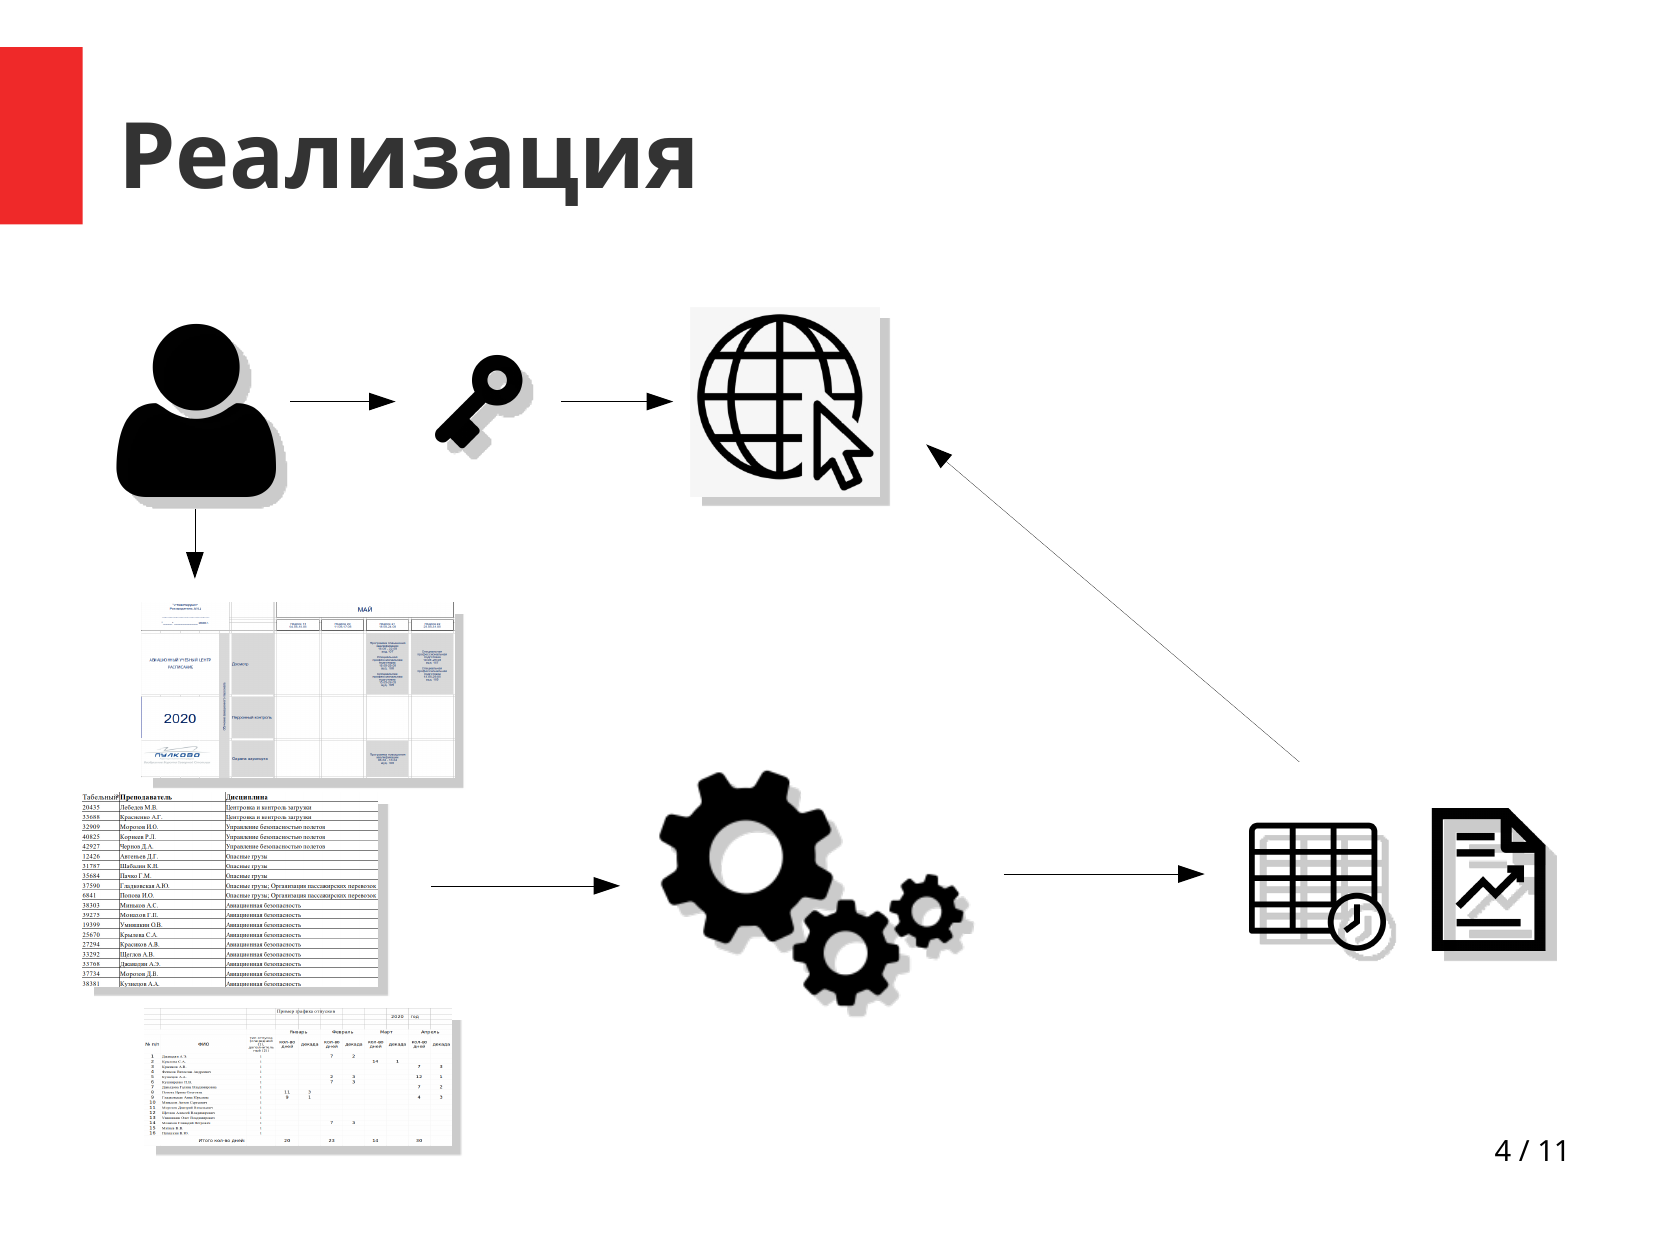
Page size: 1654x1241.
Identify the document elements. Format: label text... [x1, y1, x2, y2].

picture [425, 348, 532, 455]
picture [82, 792, 378, 987]
picture [141, 602, 455, 778]
picture [1240, 805, 1386, 951]
title Реализация [118, 49, 1571, 257]
picture [144, 1008, 452, 1146]
picture [1417, 808, 1560, 951]
picture [690, 307, 880, 497]
picture [94, 307, 297, 509]
picture [655, 732, 968, 1045]
